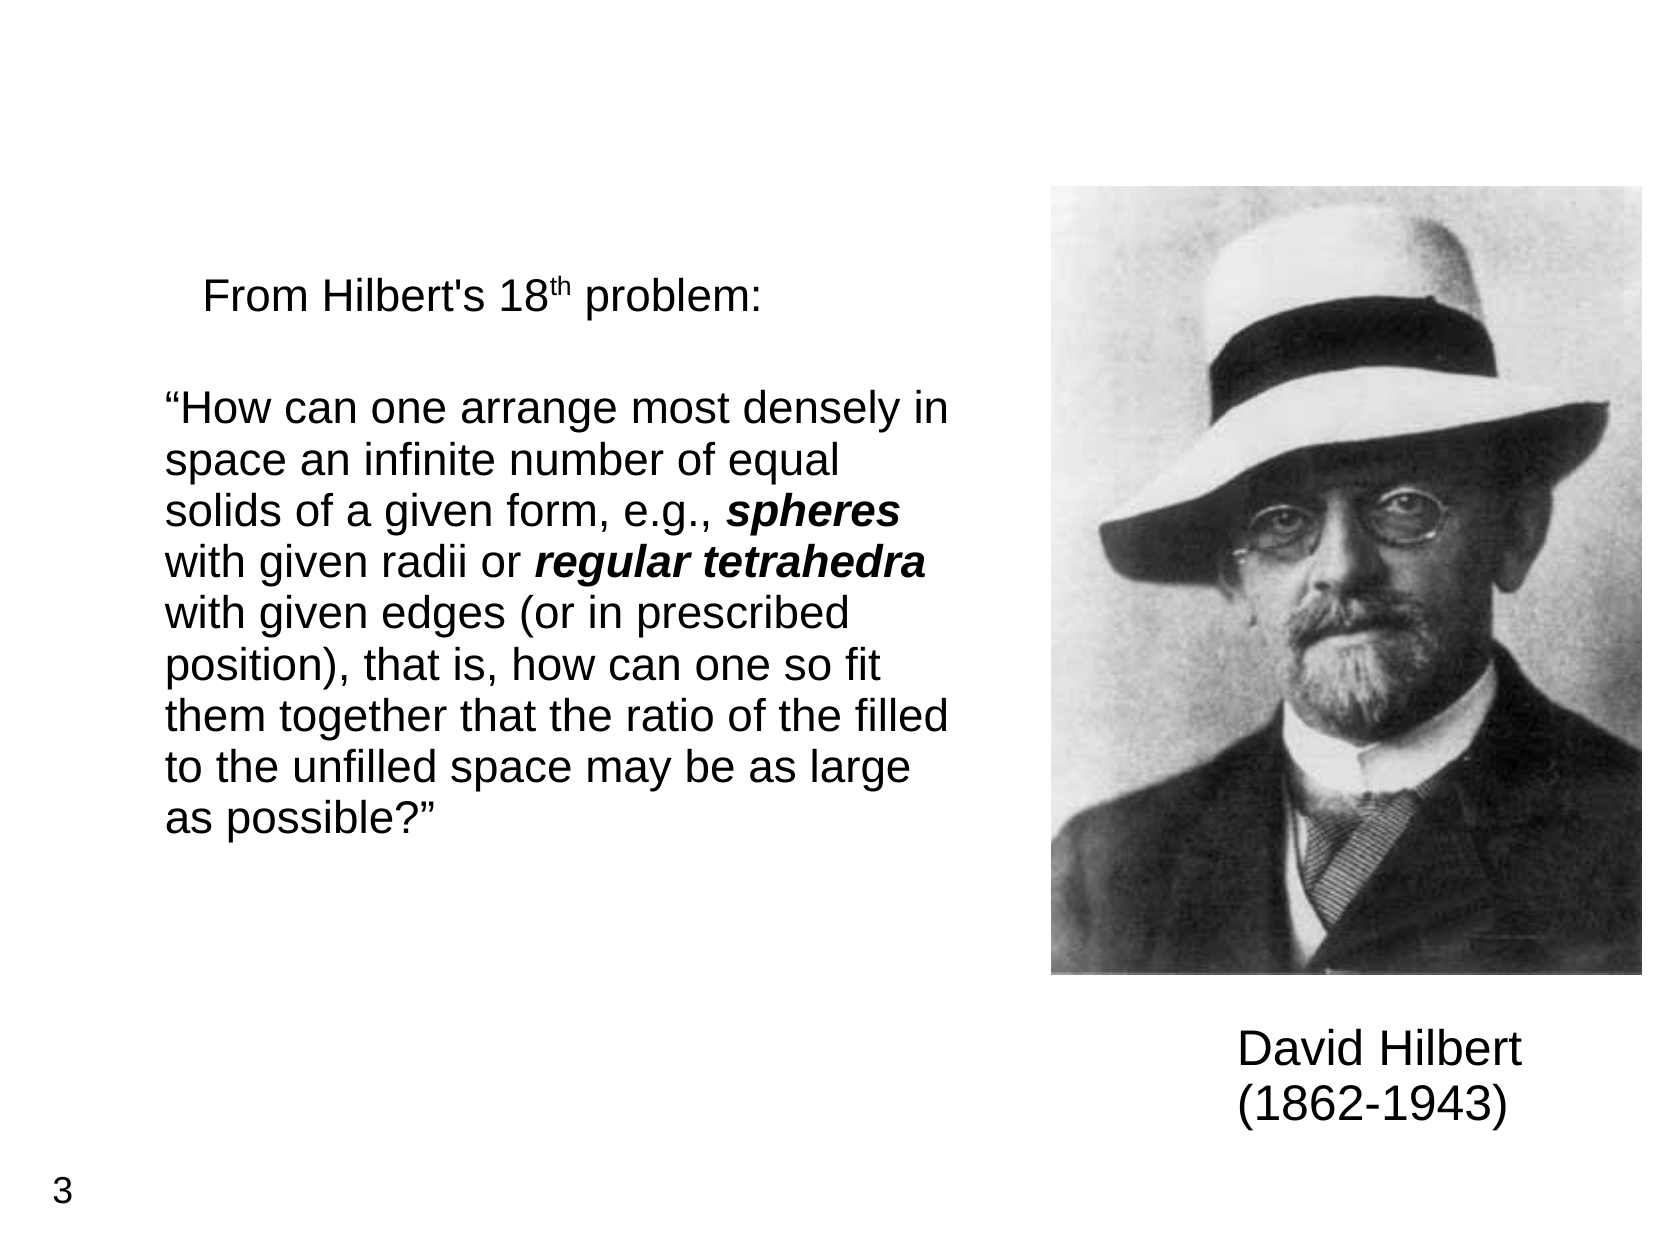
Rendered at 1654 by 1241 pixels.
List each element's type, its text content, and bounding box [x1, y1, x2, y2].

text_box 3 [37, 1162, 88, 1220]
text_box From Hilbert's 18th problem: [187, 262, 778, 376]
text_box “How can one arrange most densely in space an infinite number of equal solids of a given form, e.g., spheres with given radii or regular tetrahedra with given edges (or in prescribed position), that is, how can one so fit them together that the ratio of the filled to the unfilled space may be as large as possible?” [150, 375, 976, 863]
picture [1051, 186, 1642, 976]
text_box David Hilbert (1862-1943) [1222, 1012, 1538, 1139]
